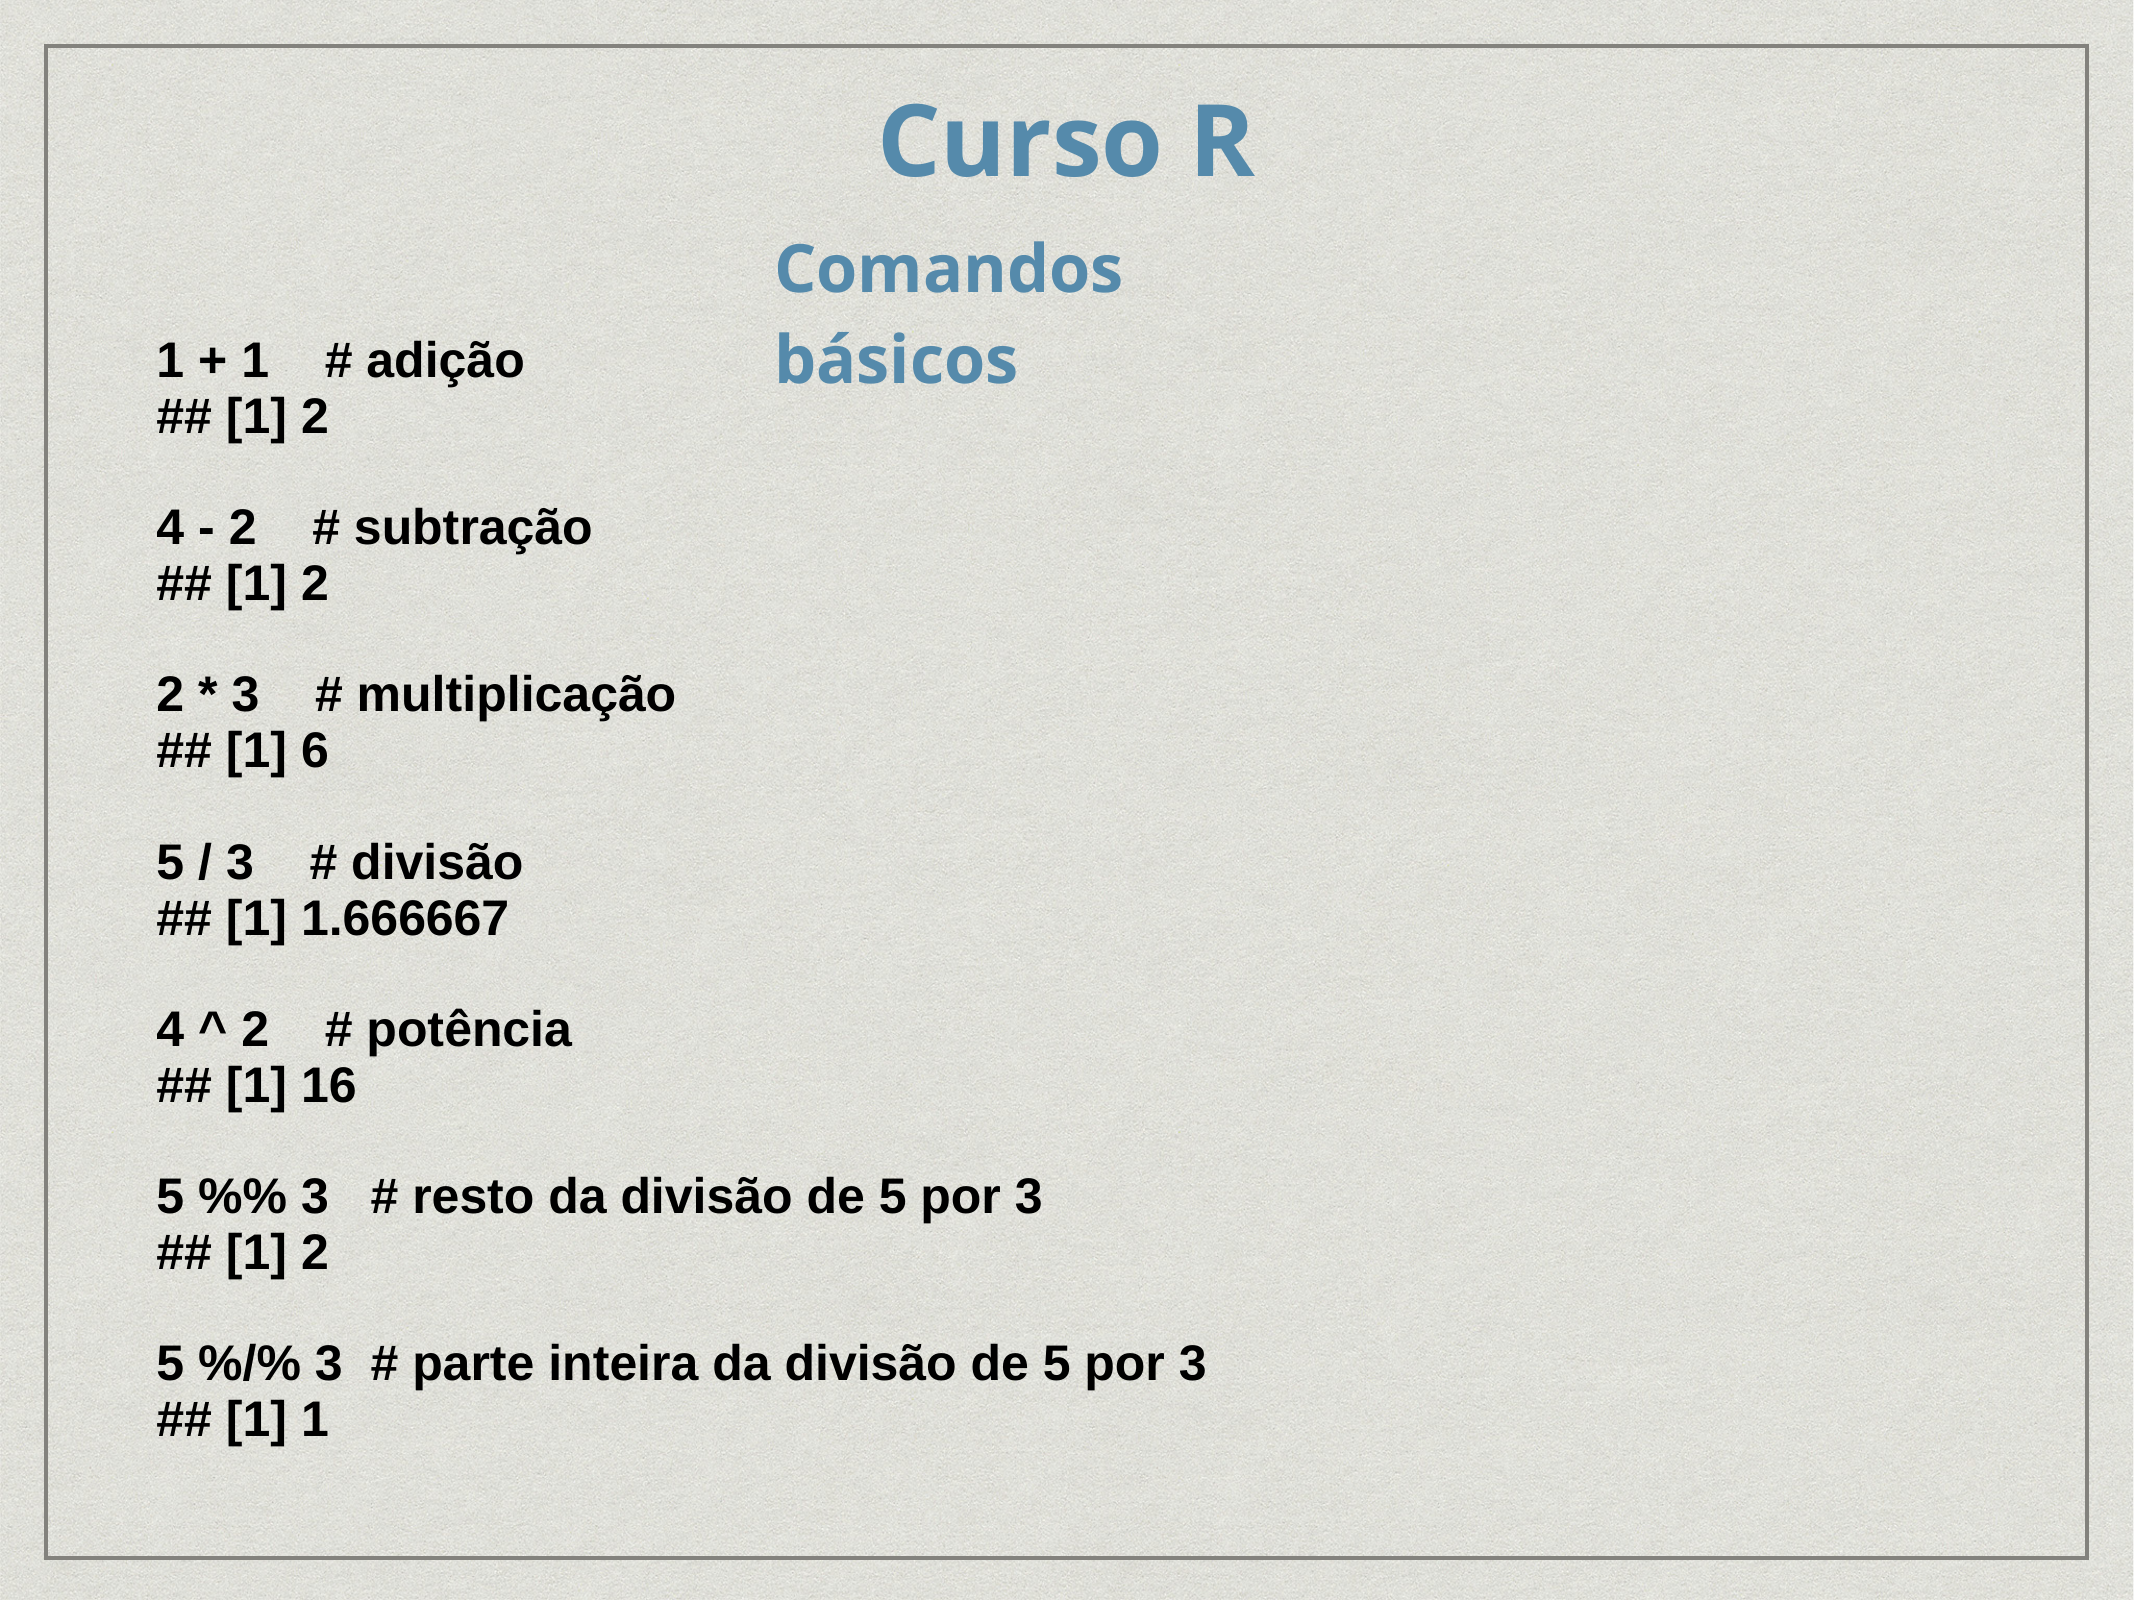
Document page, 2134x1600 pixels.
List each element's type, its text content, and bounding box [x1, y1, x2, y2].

text_box Comandos básicos [759, 213, 1401, 304]
title Curso R [170, 0, 1963, 313]
picture [0, 0, 2134, 1600]
text_box 1 + 1 # adição ## [1] 2 4 - 2 # subtração ## [1] 2 2 * 3 # multiplicação ## [1] 6 5 / 3 # divisão ## [1] 1.666667 4 ^ 2 # potência ## [1] 16 5 %% 3 # resto da divisão de 5 por 3 ## [1] 2 5 %/% 3 # parte inteira da divisão de 5 por 3 ## [1] 1 [141, 324, 1973, 1511]
picture [48, 48, 2085, 1556]
